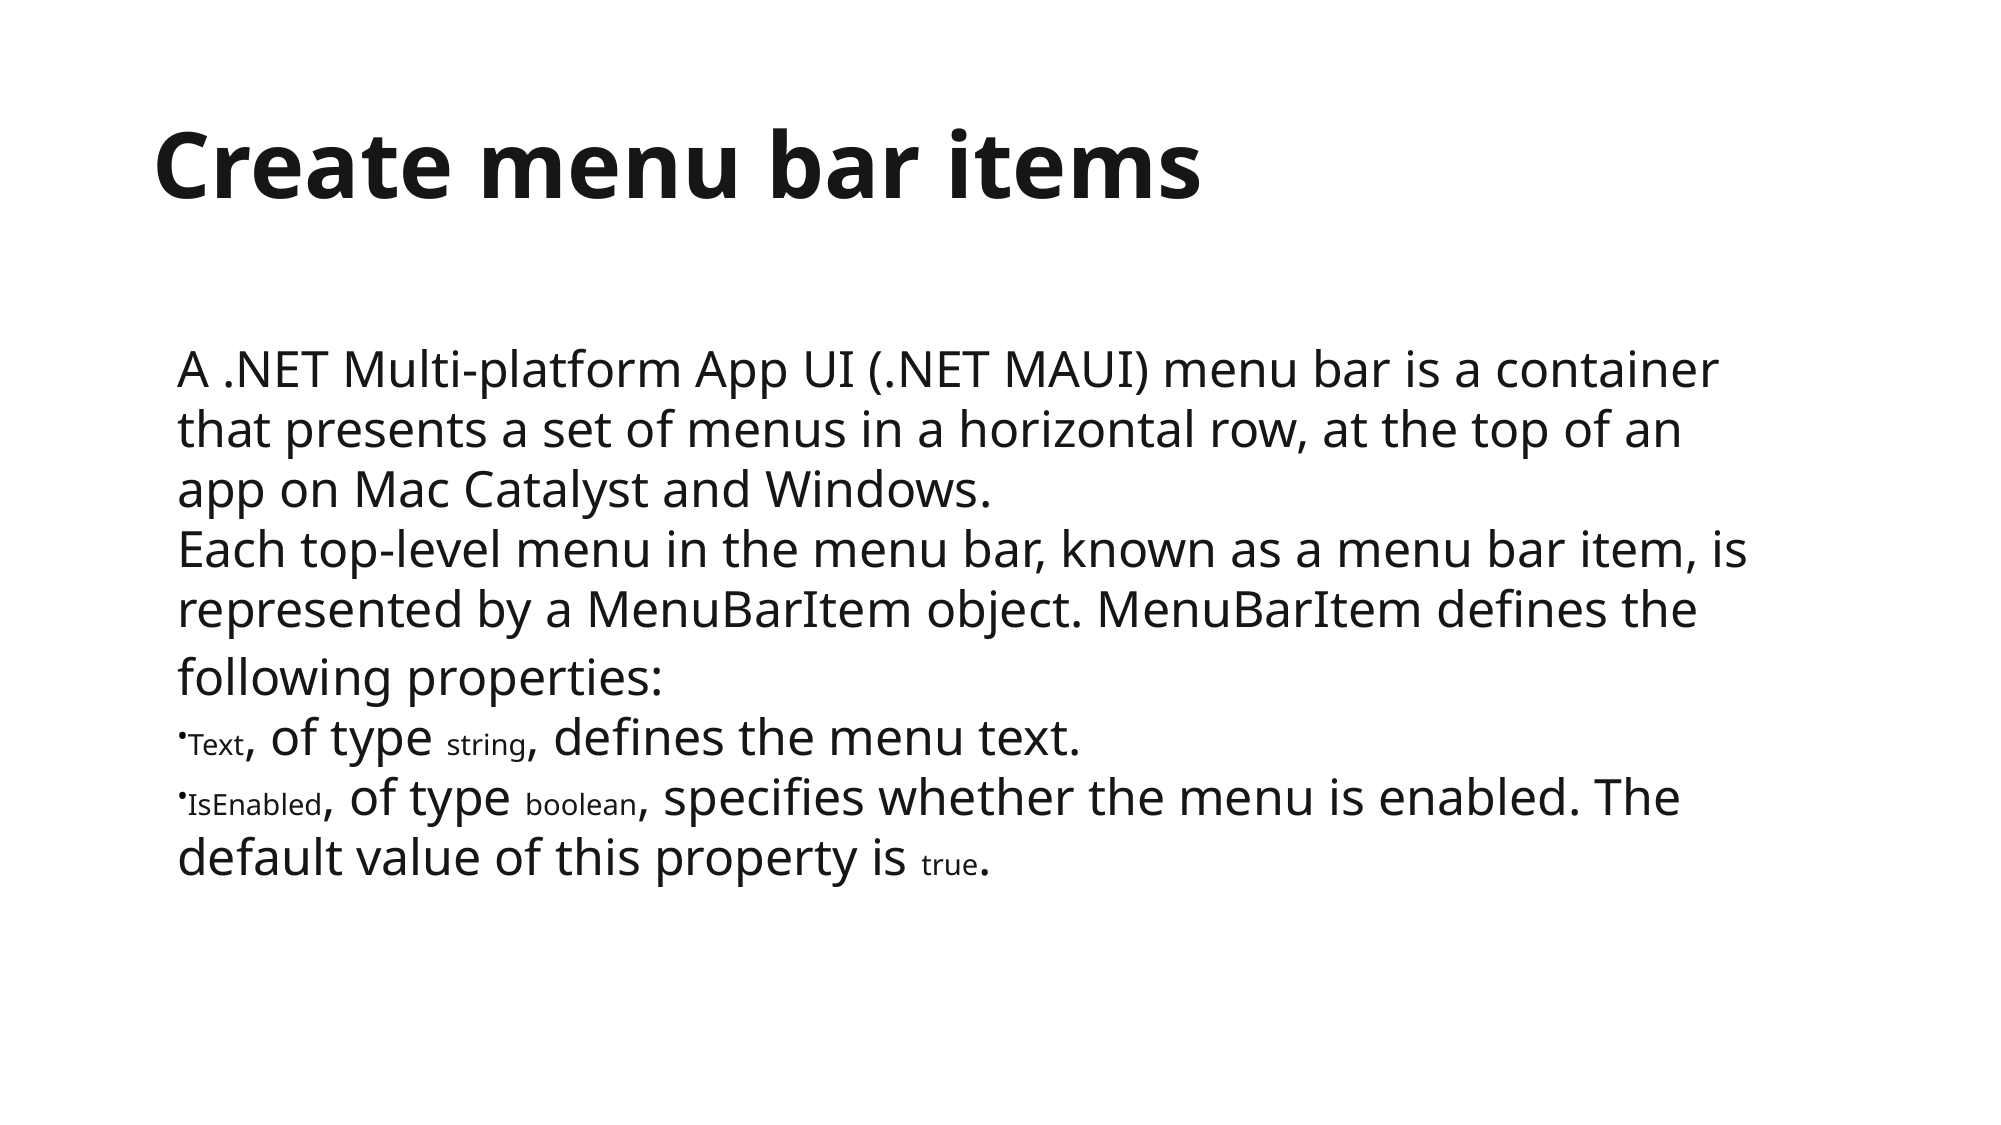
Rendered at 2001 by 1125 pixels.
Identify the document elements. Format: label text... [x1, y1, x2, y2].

title Create menu bar items [137, 59, 1863, 278]
list A .NET Multi-platform App UI (.NET MAUI) menu bar is a container that presents a set of menus in a horizontal row, at the top of an app on Mac Catalyst and Windows. Each top-level menu in the menu bar, known as a menu bar item, is represented by a MenuBarItem object. MenuBarItem defines the following properties: Text, of type string, defines the menu text. IsEnabled, of type boolean, specifies whether the menu is enabled. The default value of this property is true. [137, 316, 1775, 997]
